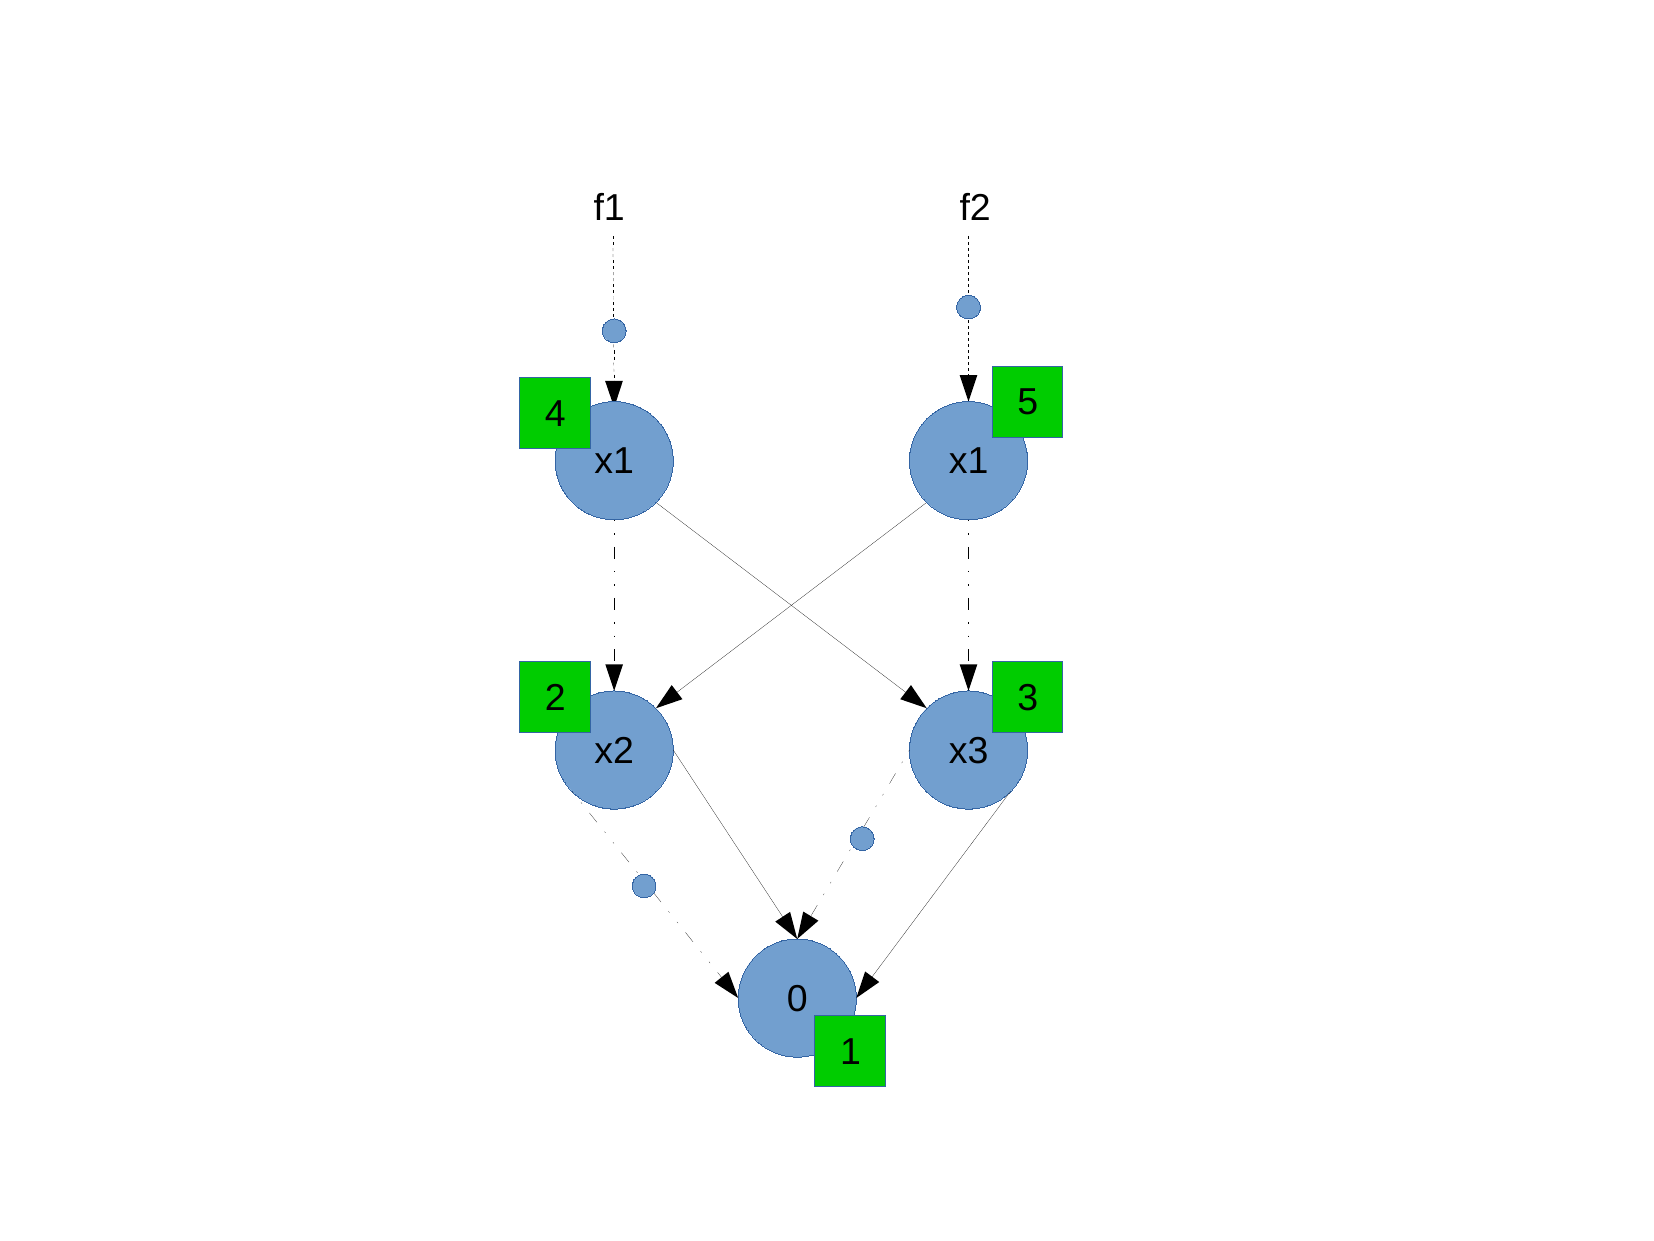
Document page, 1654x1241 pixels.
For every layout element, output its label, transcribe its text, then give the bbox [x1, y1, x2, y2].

text_box 2 [519, 661, 591, 733]
text_box f1 [578, 179, 674, 237]
text_box [632, 874, 656, 898]
text_box 0 [738, 939, 857, 1058]
text_box x1 [909, 401, 1028, 520]
text_box x2 [555, 690, 674, 810]
text_box 1 [814, 1015, 886, 1087]
text_box [602, 318, 627, 343]
text_box 5 [992, 366, 1063, 438]
text_box x1 [555, 401, 674, 520]
text_box [956, 295, 981, 319]
text_box 3 [992, 661, 1063, 733]
text_box 4 [519, 377, 591, 449]
text_box f2 [944, 179, 1040, 237]
text_box x3 [909, 690, 1028, 810]
text_box [850, 826, 875, 851]
